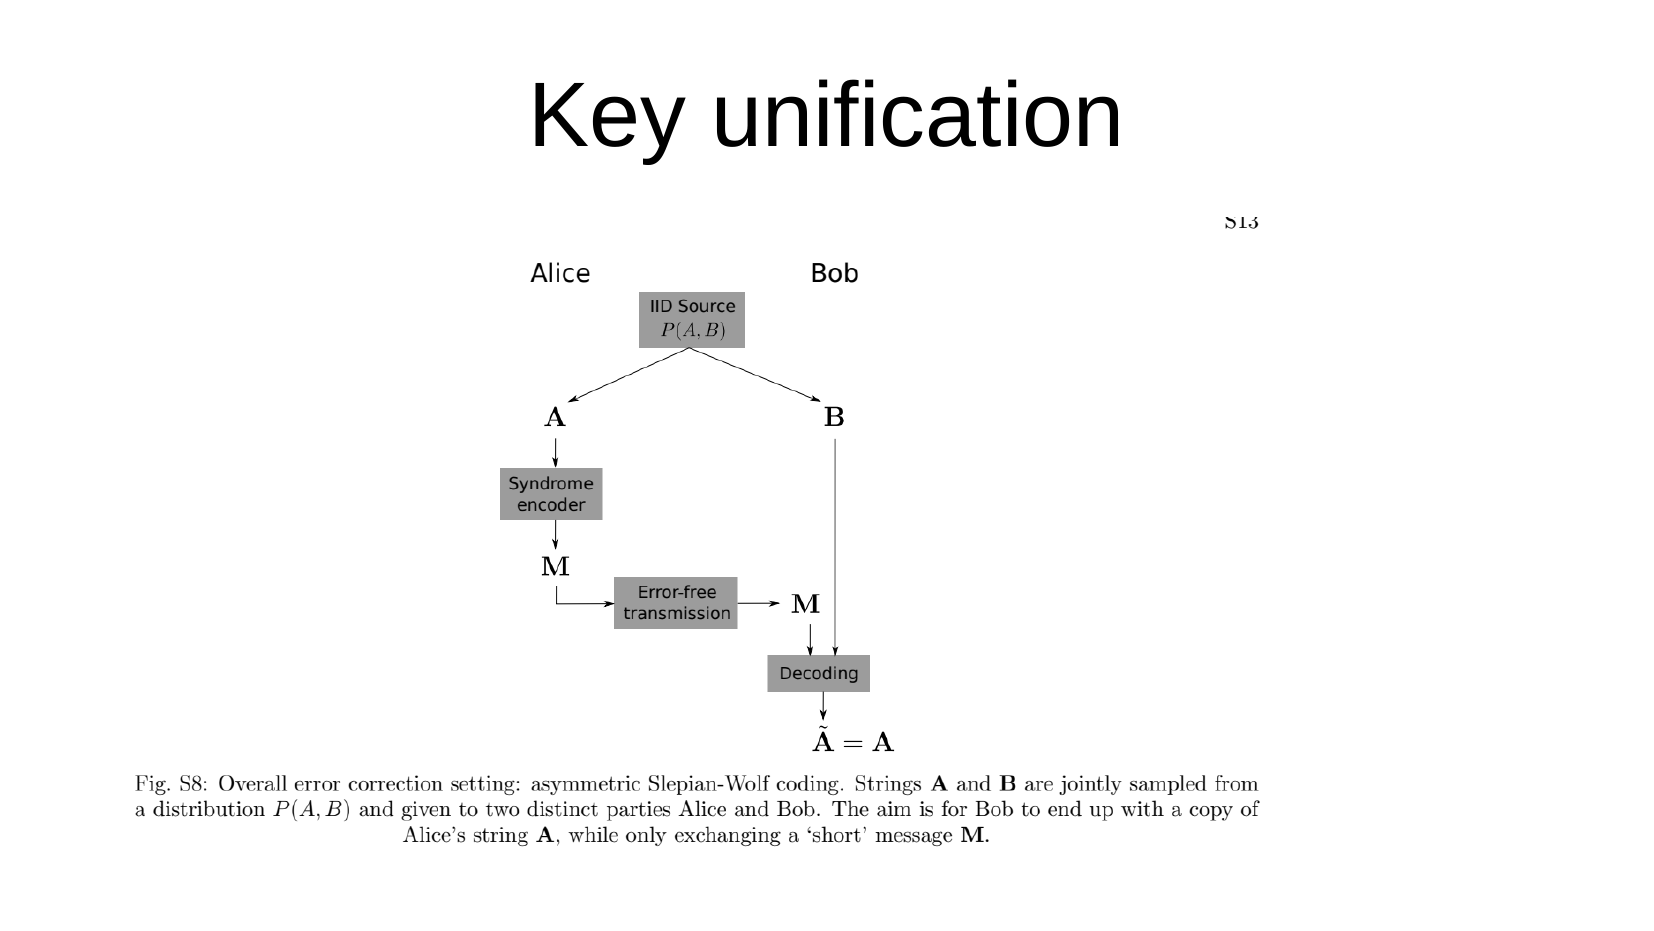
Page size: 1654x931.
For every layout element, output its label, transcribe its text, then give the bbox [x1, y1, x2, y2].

picture [85, 217, 1300, 866]
title Key unification [82, 37, 1571, 193]
